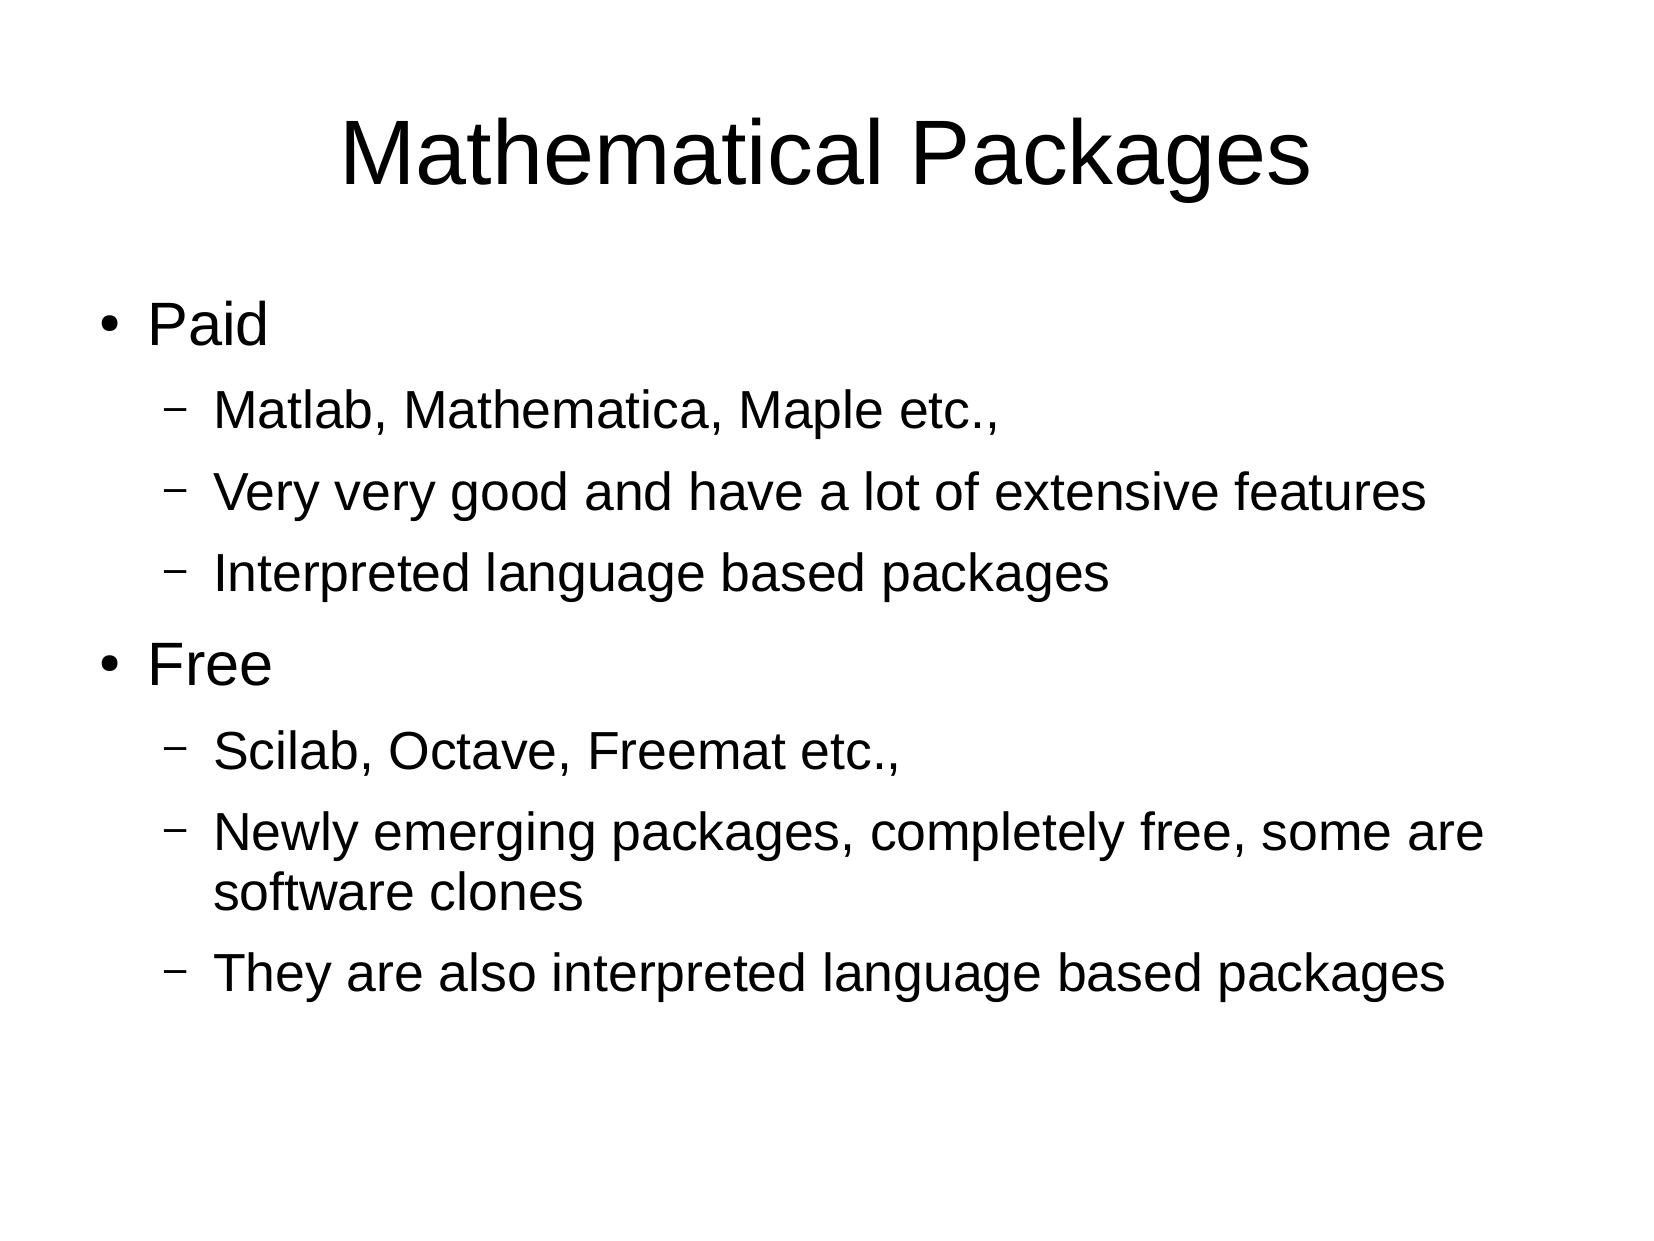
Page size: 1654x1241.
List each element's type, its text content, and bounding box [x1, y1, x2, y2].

title Mathematical Packages [82, 49, 1571, 257]
list Paid Matlab, Mathematica, Maple etc., Very very good and have a lot of extensive features Interpreted language based packages Free Scilab, Octave, Freemat etc., Newly emerging packages, completely free, some are software clones They are also interpreted language based packages [82, 290, 1571, 1010]
